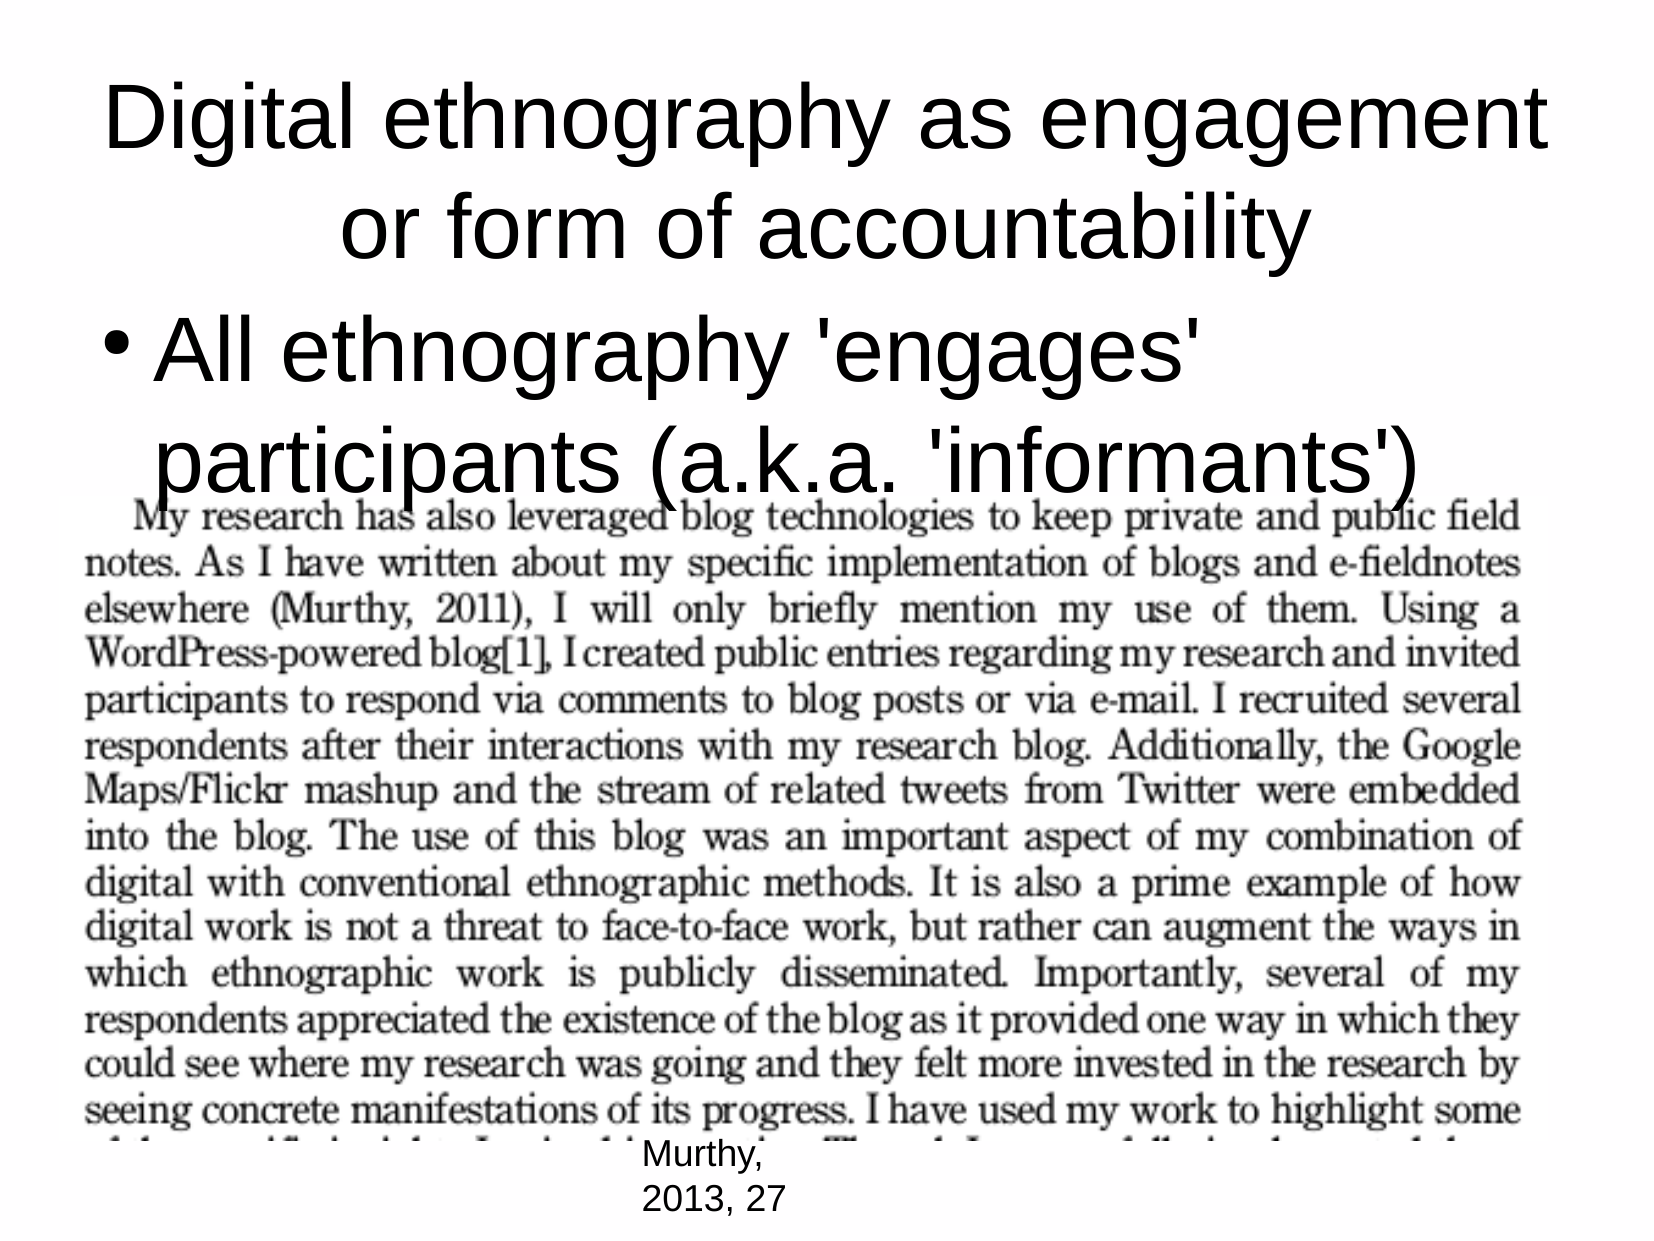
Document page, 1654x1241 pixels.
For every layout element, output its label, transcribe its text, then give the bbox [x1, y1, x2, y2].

title Digital ethnography as engagement or form of accountability [82, 49, 1571, 257]
picture [59, 496, 1548, 1141]
list All ethnography 'engages' participants (a.k.a. 'informants') [82, 290, 1571, 1010]
text_box Murthy, 2013, 27 [590, 1122, 839, 1221]
